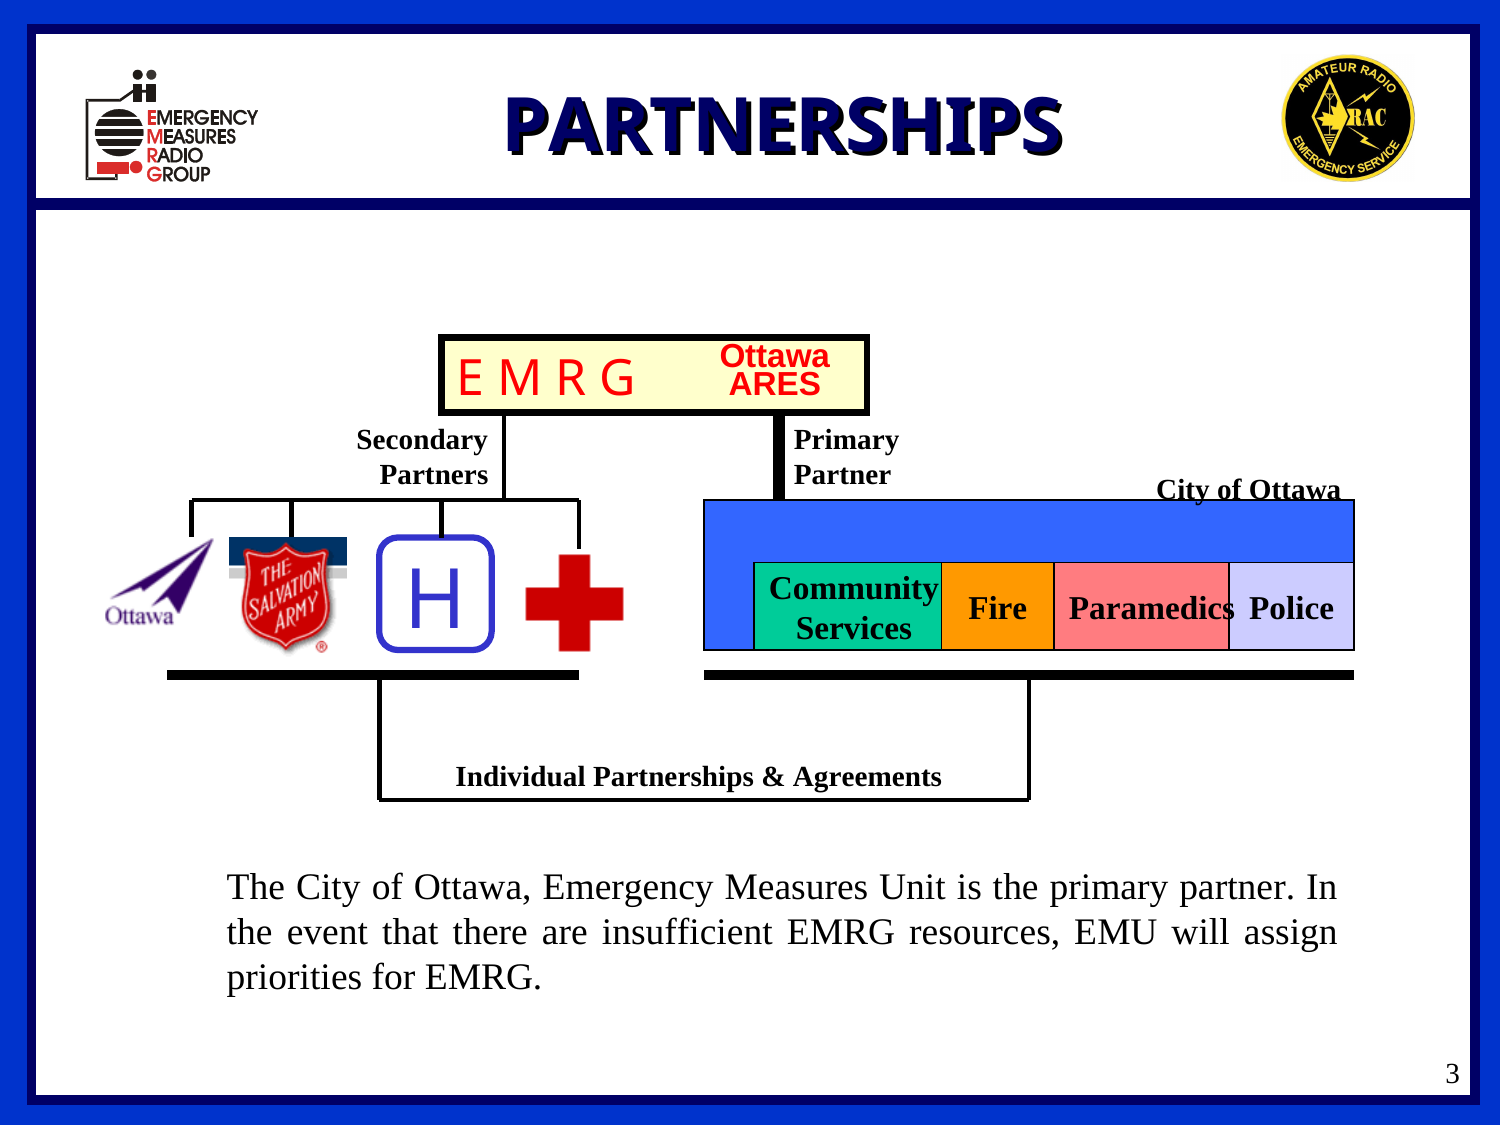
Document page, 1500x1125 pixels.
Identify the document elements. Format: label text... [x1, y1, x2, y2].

text_box Secondary Partners [341, 412, 504, 498]
chart [516, 549, 630, 659]
text_box H [379, 537, 492, 653]
text_box Primary Partner [779, 412, 915, 498]
text_box Emergency Measures Unit [704, 500, 1355, 651]
picture [104, 537, 217, 630]
picture [1281, 54, 1415, 182]
picture [229, 537, 347, 658]
text_box Paramedics [1054, 562, 1230, 651]
text_box E M R G [441, 337, 867, 413]
text_box Community Services [754, 562, 942, 651]
text_box The City of Ottawa, Emergency Measures Unit is the primary partner. In the event that there are insufficient EMRG resources, EMU will assign priorities for EMRG. [211, 854, 1355, 1005]
text_box Ottawa ARES [704, 337, 846, 409]
text_box Police [1230, 562, 1355, 651]
text_box PARTNERSHIPS [486, 68, 1077, 175]
text_box Fire [942, 562, 1054, 651]
text_box City of Ottawa [1141, 462, 1357, 513]
text_box Individual Partnerships & Agreements [440, 749, 958, 801]
